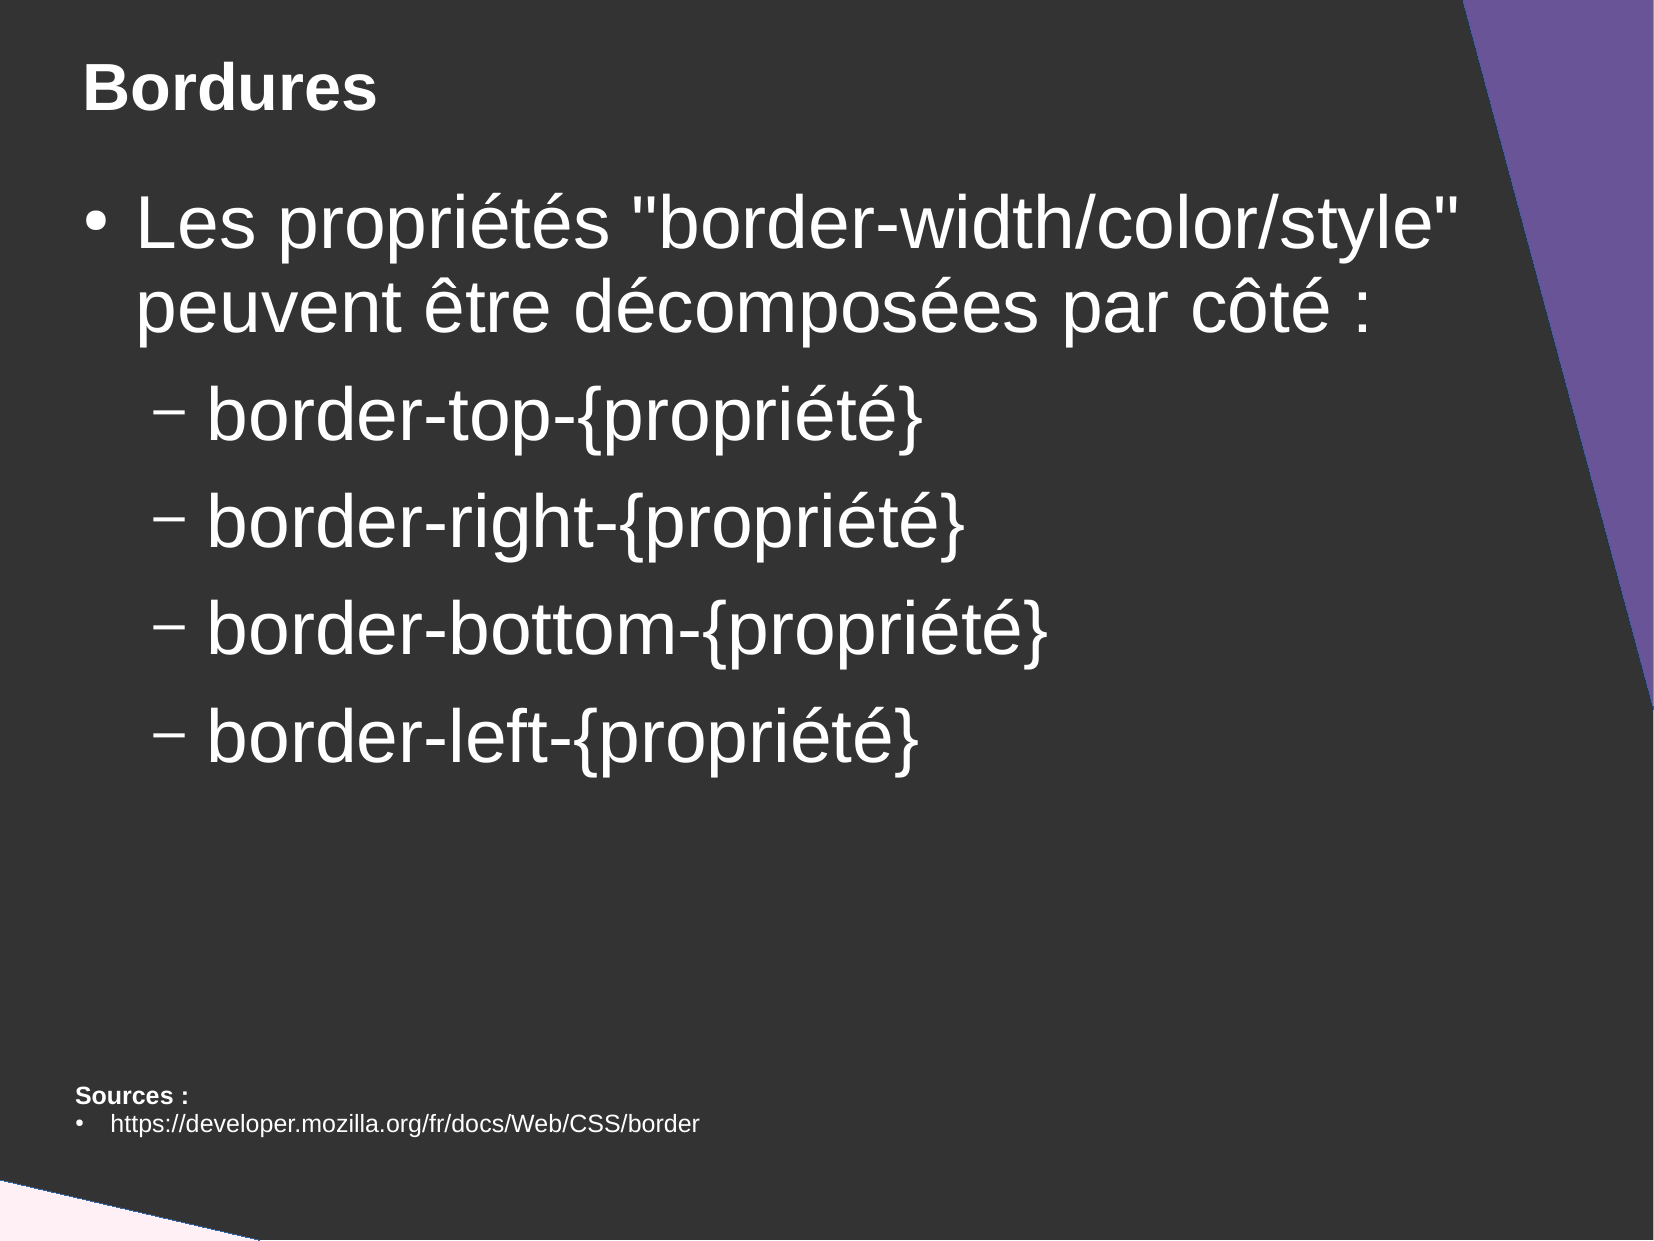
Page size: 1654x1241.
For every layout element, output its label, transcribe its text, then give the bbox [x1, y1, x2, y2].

text_box [0, 1179, 264, 1241]
text_box [1463, 0, 1654, 710]
title Bordures [82, 49, 1571, 130]
text_box Sources : https://developer.mozilla.org/fr/docs/Web/CSS/border [60, 1074, 1546, 1217]
list Les propriétés "border-width/color/style" peuvent être décomposées par côté : border-top-{propriété} border-right-{propriété} border-bottom-{propriété} border-left-{propriété} [64, 180, 1604, 815]
